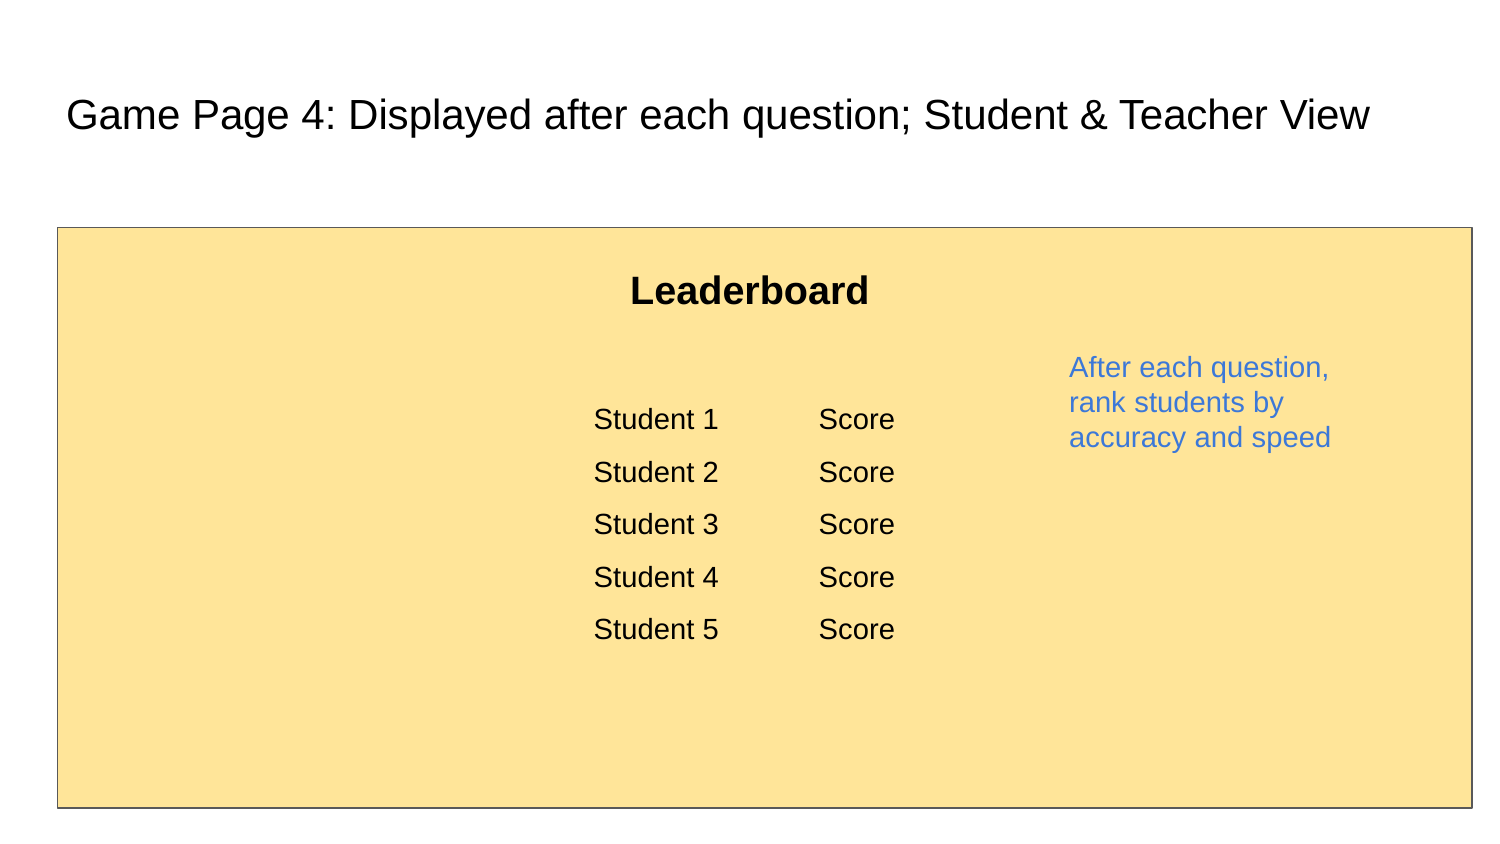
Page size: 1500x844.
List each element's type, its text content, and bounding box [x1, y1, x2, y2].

text_box After each question, rank students by accuracy and speed [1054, 333, 1384, 469]
text_box Leaderboard [477, 249, 1023, 328]
text_box [57, 227, 1473, 809]
title Game Page 4: Displayed after each question; Student & Teacher View [51, 72, 1449, 167]
text_box Student 1 Score Student 2 Score Student 3 Score Student 4 Score Student 5 Score [562, 368, 927, 661]
